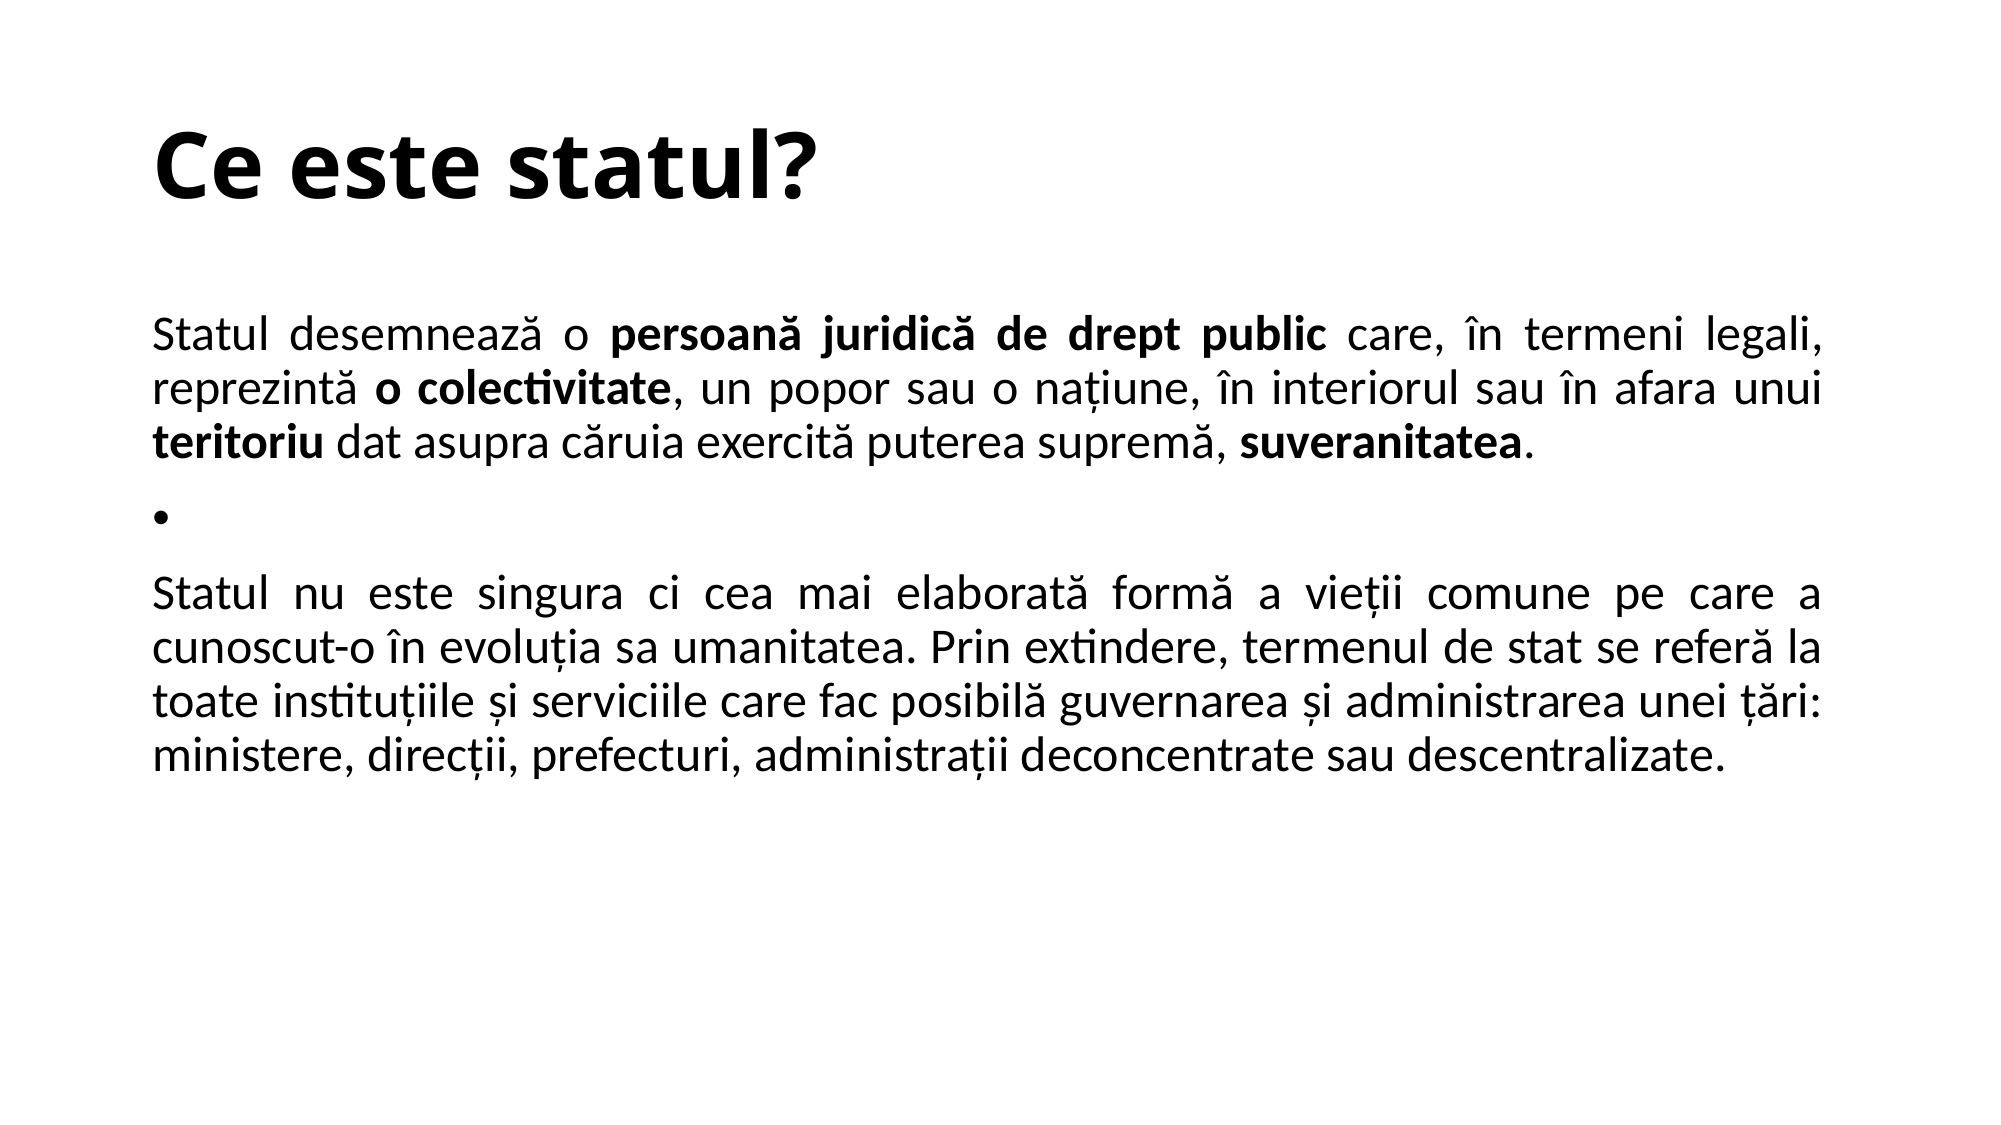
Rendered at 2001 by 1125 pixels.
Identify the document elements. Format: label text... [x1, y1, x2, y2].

title Ce este statul? [137, 59, 1863, 278]
list Statul desemnează o persoană juridică de drept public care, în termeni legali, reprezintă o colectivitate, un popor sau o națiune, în interiorul sau în afara unui teritoriu dat asupra căruia exercită puterea supremă, suveranitatea. Statul nu este singura ci cea mai elaborată formă a vieții comune pe care a cunoscut-o în evoluția sa umanitatea. Prin extindere, termenul de stat se referă la toate instituțiile și serviciile care fac posibilă guvernarea și administrarea unei țări: ministere, direcții, prefecturi, administrații deconcentrate sau descentralizate. [137, 299, 1863, 1014]
